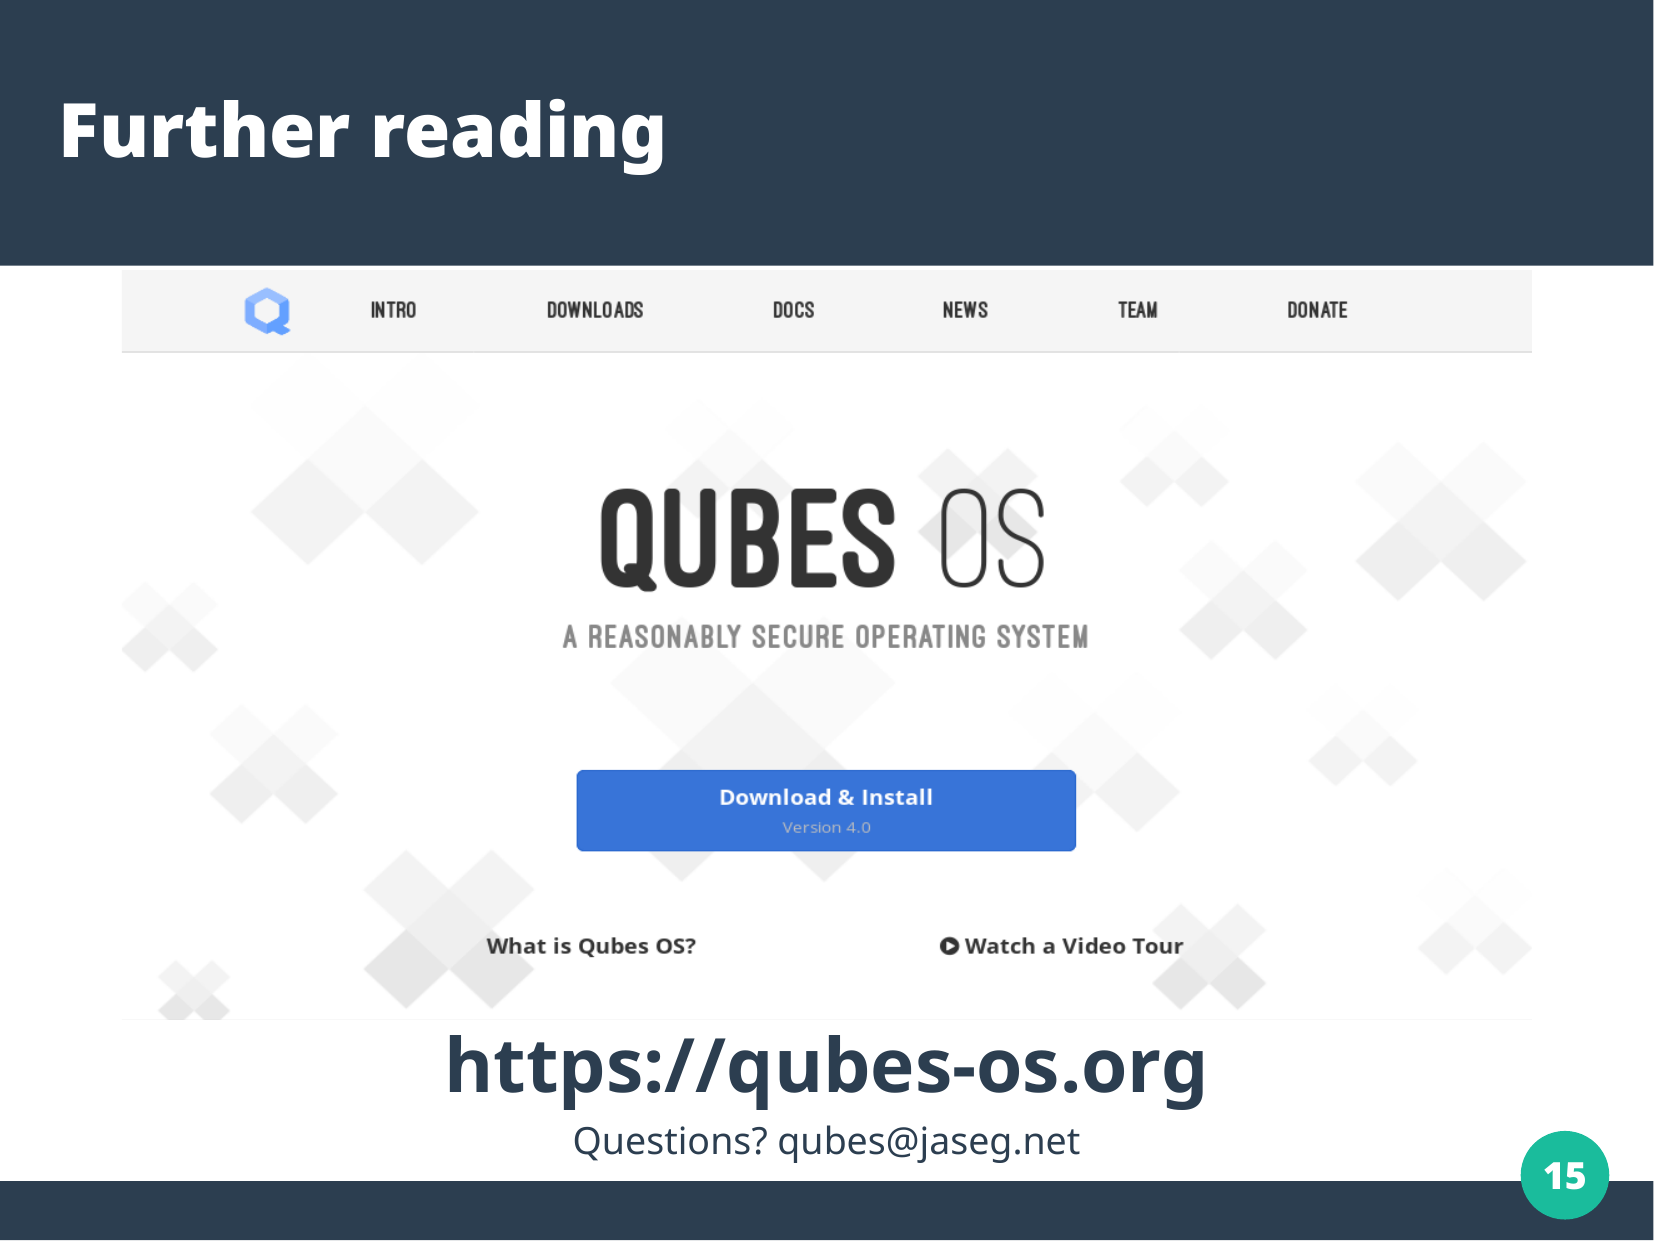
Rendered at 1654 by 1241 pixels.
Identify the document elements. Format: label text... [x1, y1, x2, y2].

picture [121, 270, 1532, 1005]
text_box https://qubes-os.org Questions? qubes@jaseg.net [76, 1005, 1577, 1175]
title Further reading [59, 49, 1595, 207]
